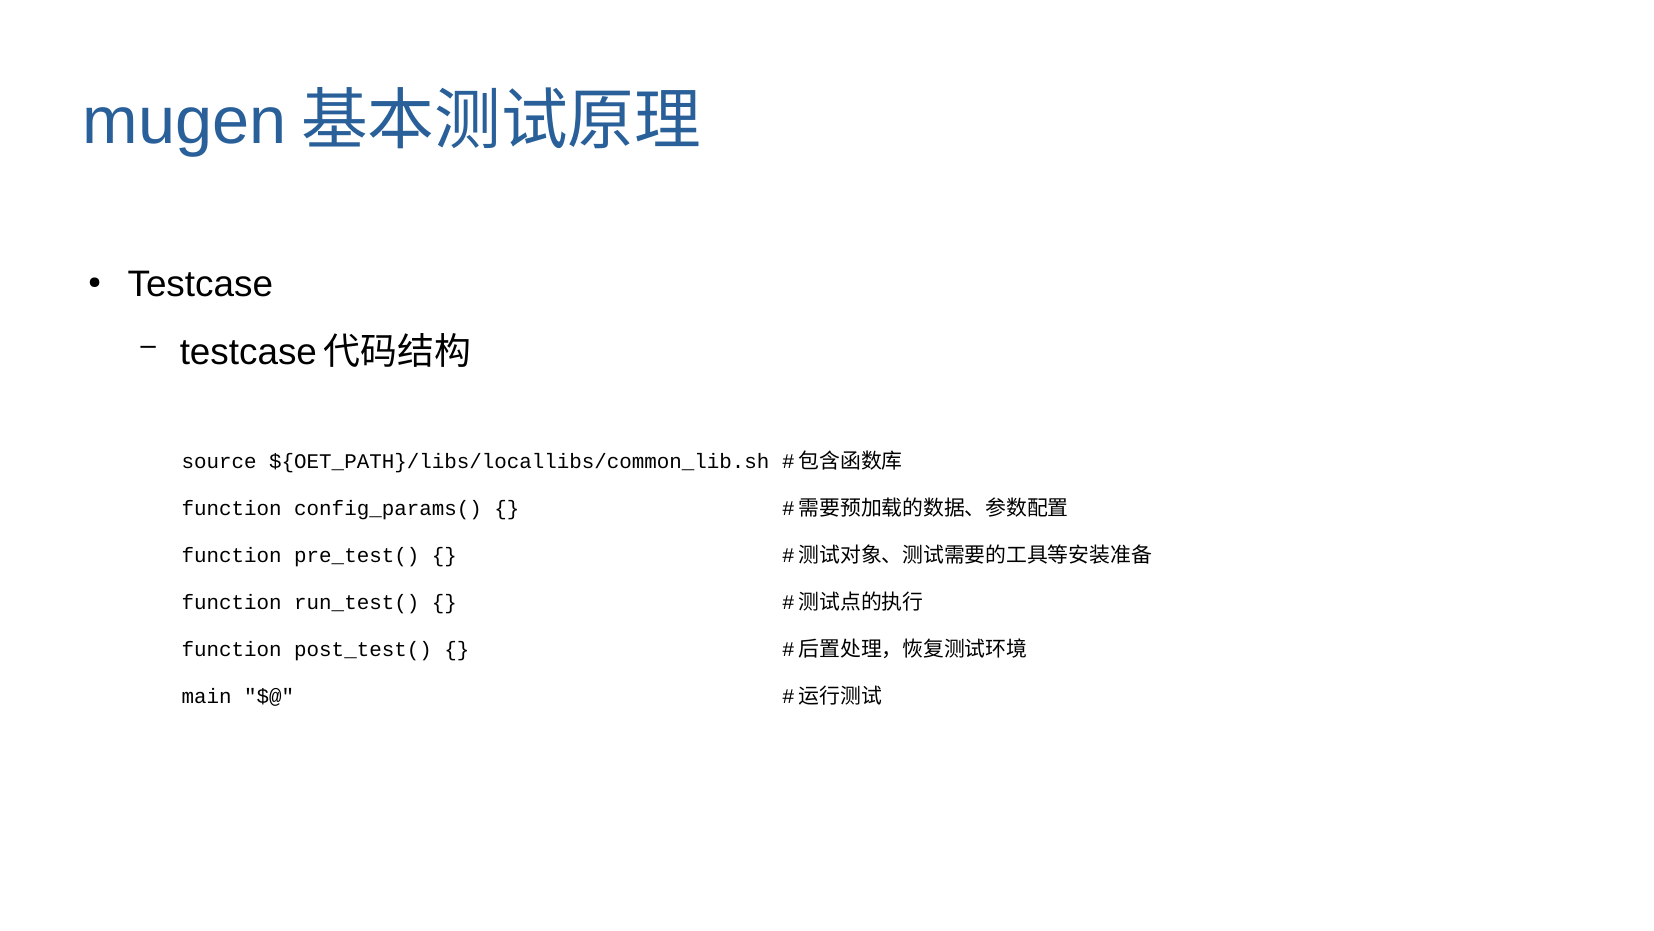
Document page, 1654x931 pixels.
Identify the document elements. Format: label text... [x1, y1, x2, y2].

title mugen基本测试原理 [82, 37, 1571, 193]
text_box source ${OET_PATH}/libs/locallibs/common_lib.sh #包含函数库 function config_params() {} #需要预加载的数据、参数配置 function pre_test() {} #测试对象、测试需要的工具等安装准备 function run_test() {} #测试点的执行 function post_test() {} #后置处理，恢复测试环境 main "$@" #运行测试 [166, 444, 1426, 718]
list Testcase testcase代码结构 [75, 262, 1276, 376]
